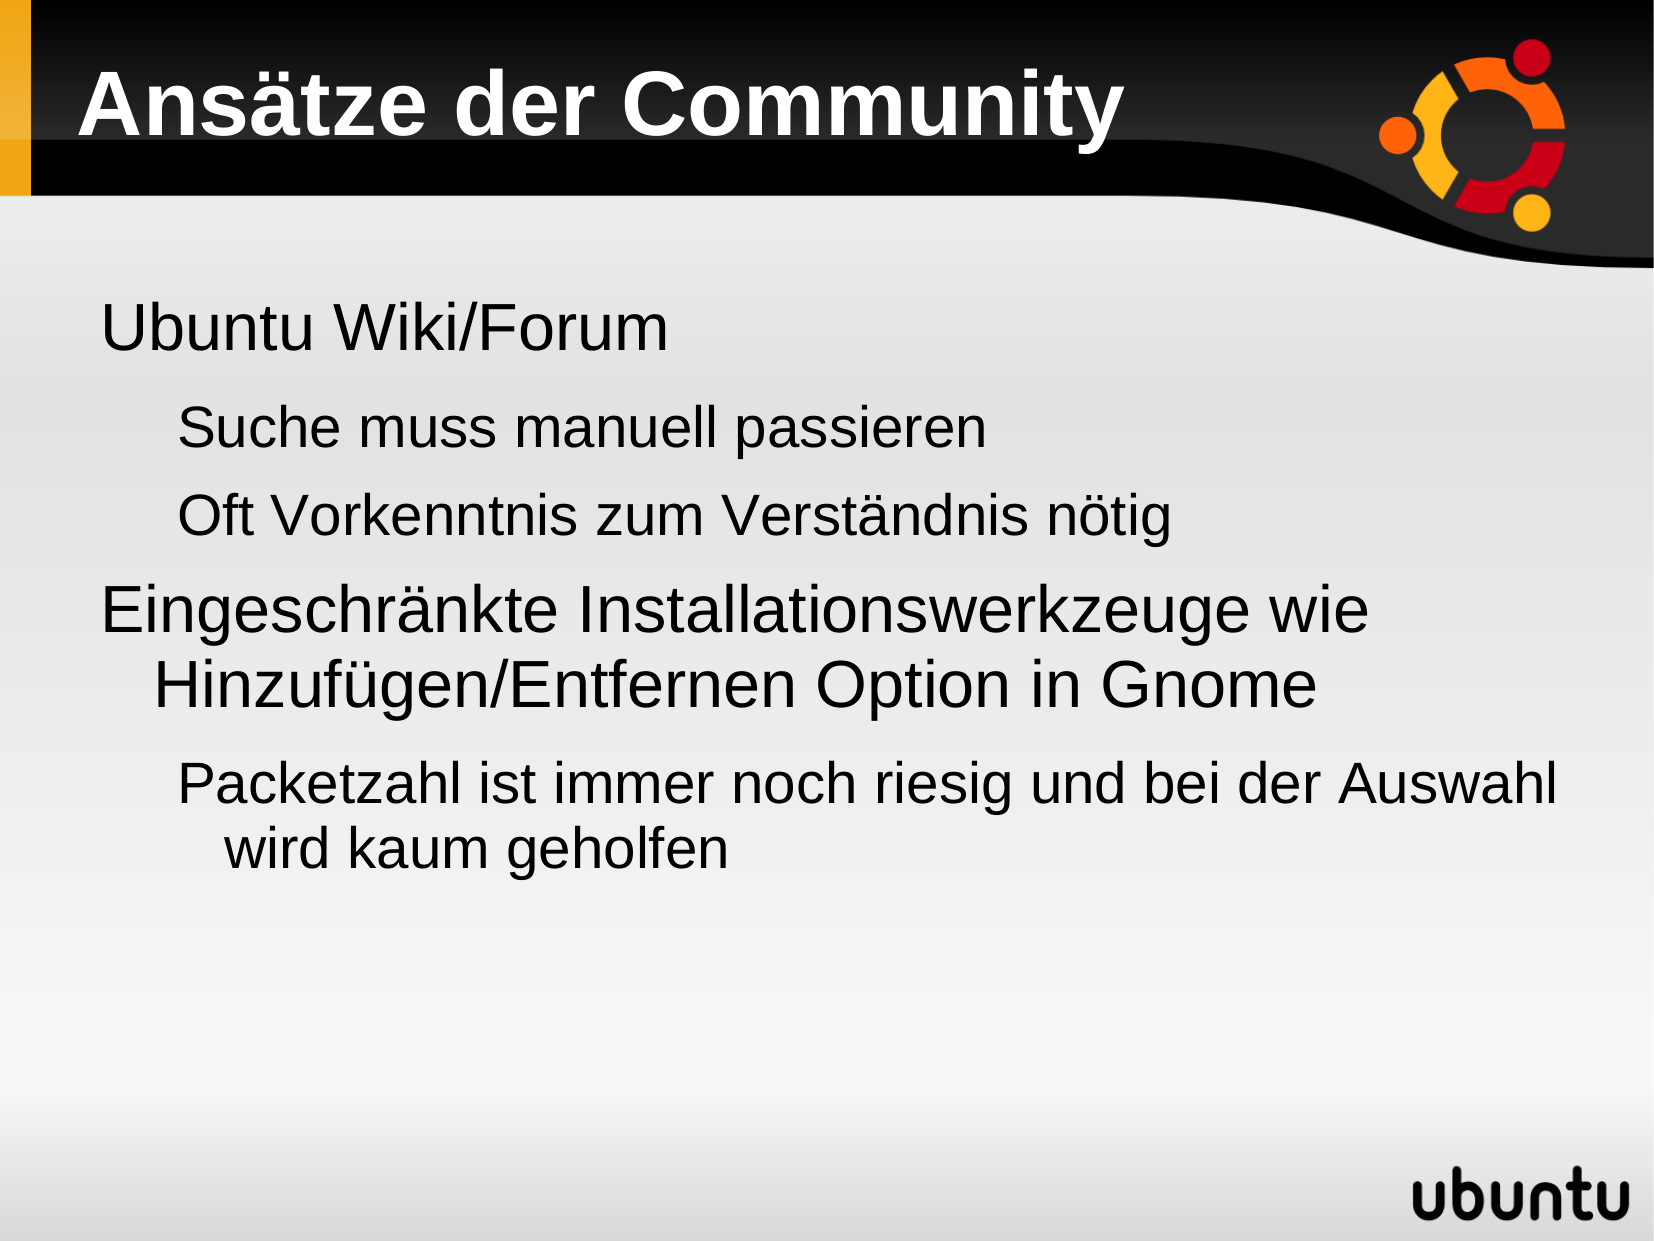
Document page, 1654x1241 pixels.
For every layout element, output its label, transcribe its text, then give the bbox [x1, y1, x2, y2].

list Ubuntu Wiki/Forum Suche muss manuell passieren Oft Vorkenntnis zum Verständnis nötig Eingeschränkte Installationswerkzeuge wie Hinzufügen/Entfernen Option in Gnome Packetzahl ist immer noch riesig und bei der Auswahl wird kaum geholfen [82, 290, 1571, 1094]
title Ansätze der Community [76, 7, 1565, 200]
picture [0, 0, 1654, 1241]
